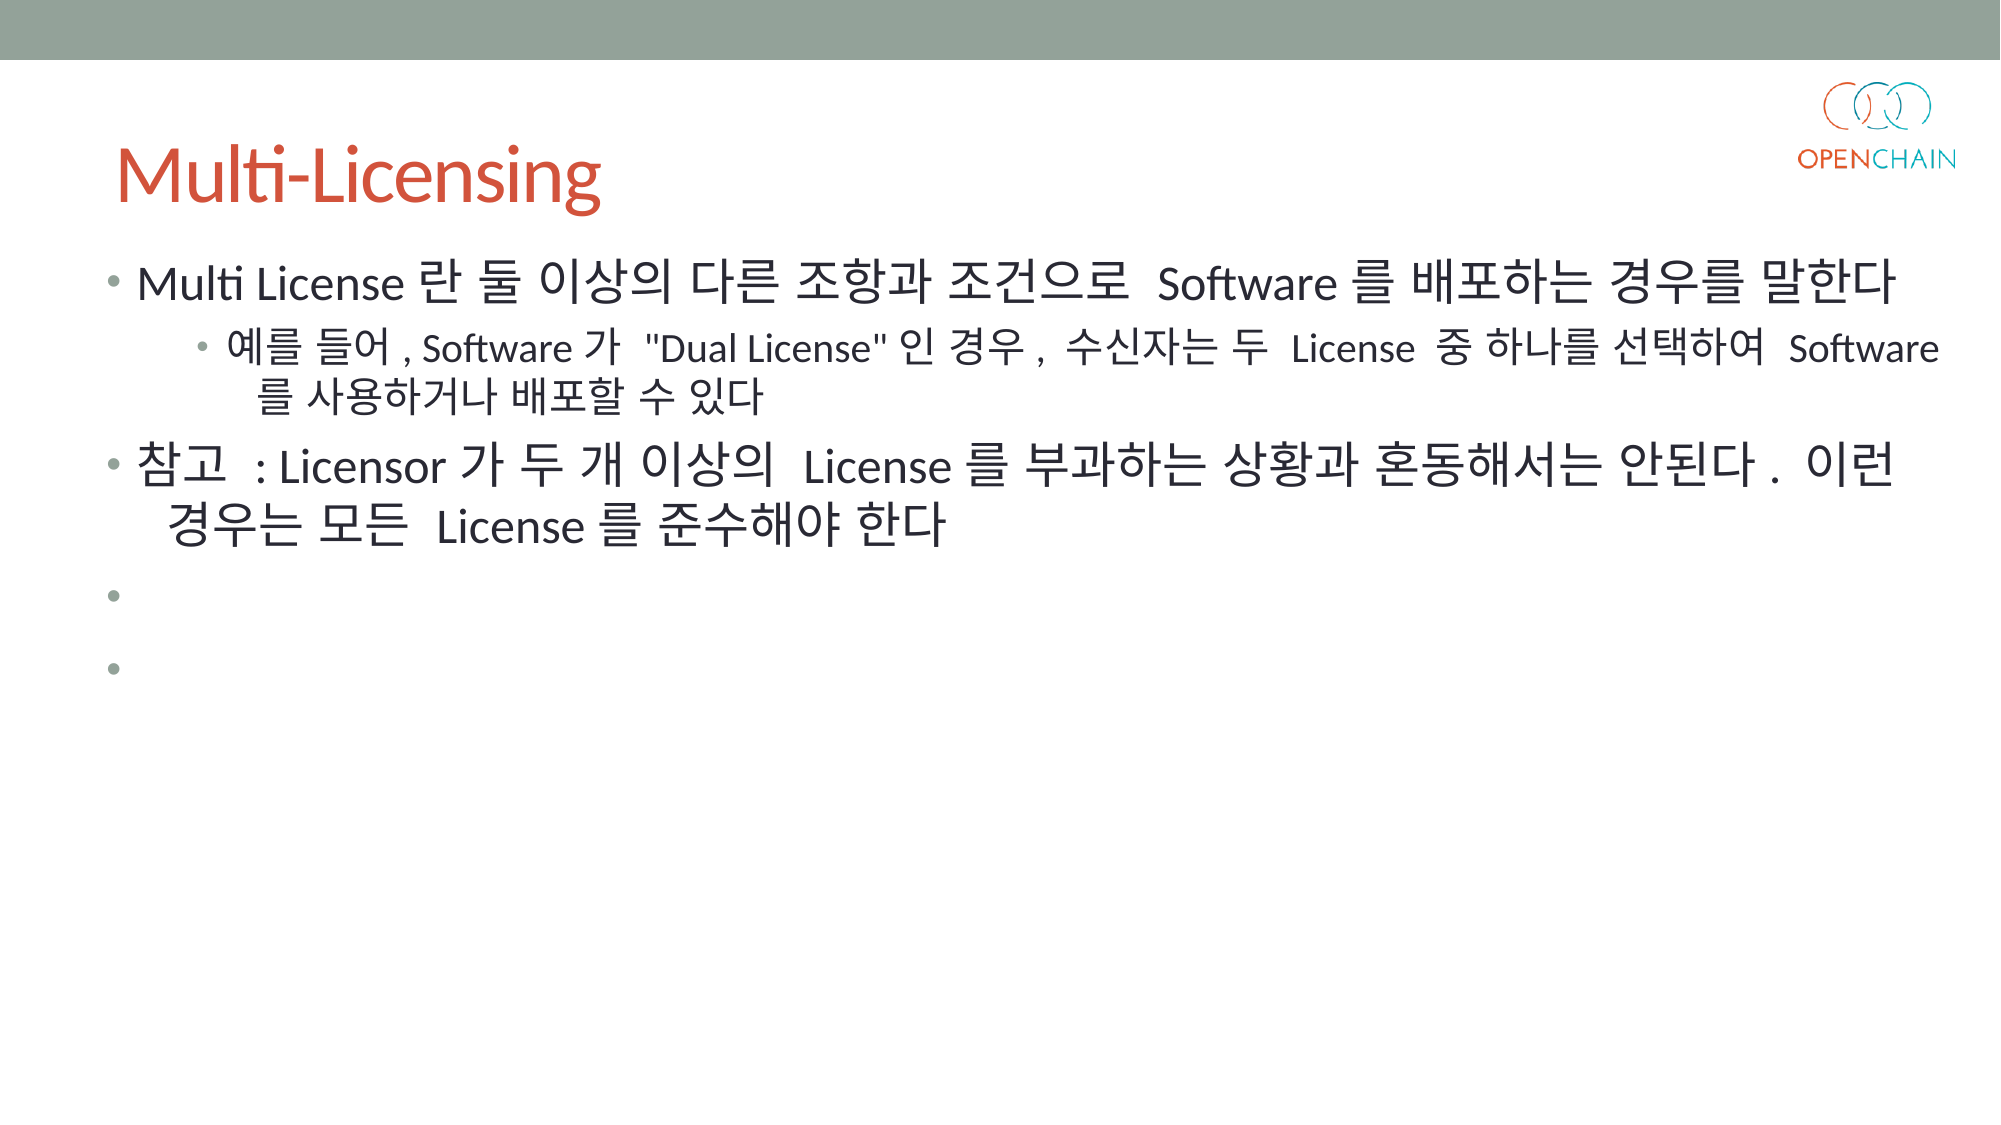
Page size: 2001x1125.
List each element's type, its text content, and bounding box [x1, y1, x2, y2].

title Multi-Licensing [99, 87, 1900, 243]
list Multi License란 둘 이상의 다른 조항과 조건으로 Software를 배포하는 경우를 말한다 예를 들어, Software가 "Dual License"인 경우, 수신자는 두 License 중 하나를 선택하여 Software를 사용하거나 배포할 수 있다 참고 : Licensor가 두 개 이상의 License를 부과하는 상황과 혼동해서는 안된다. 이런 경우는 모든 License를 준수해야 한다 [91, 243, 1970, 1086]
